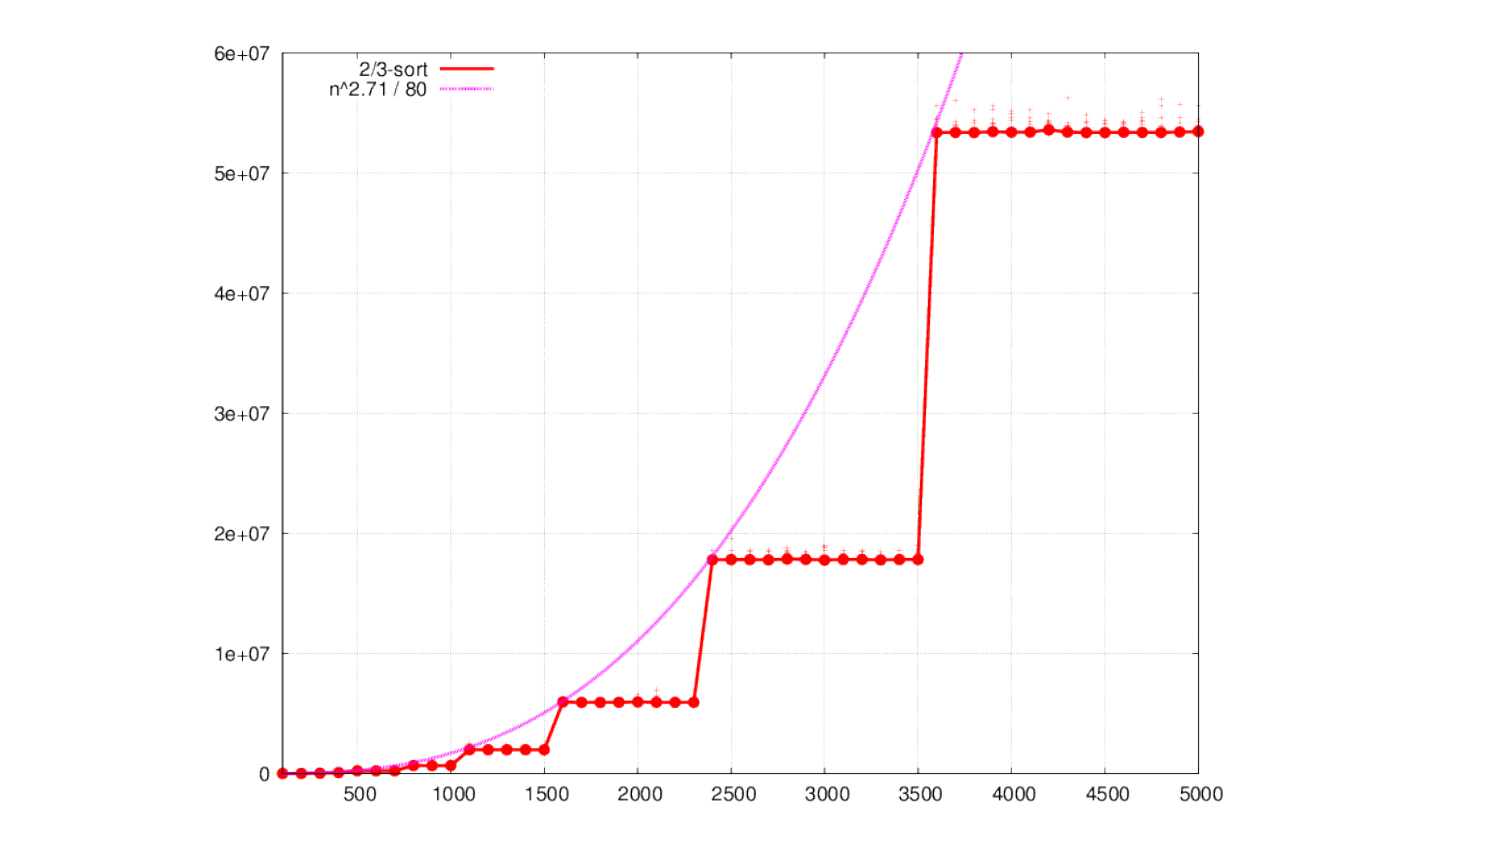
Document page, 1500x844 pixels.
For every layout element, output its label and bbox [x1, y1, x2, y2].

picture [180, 30, 1235, 814]
